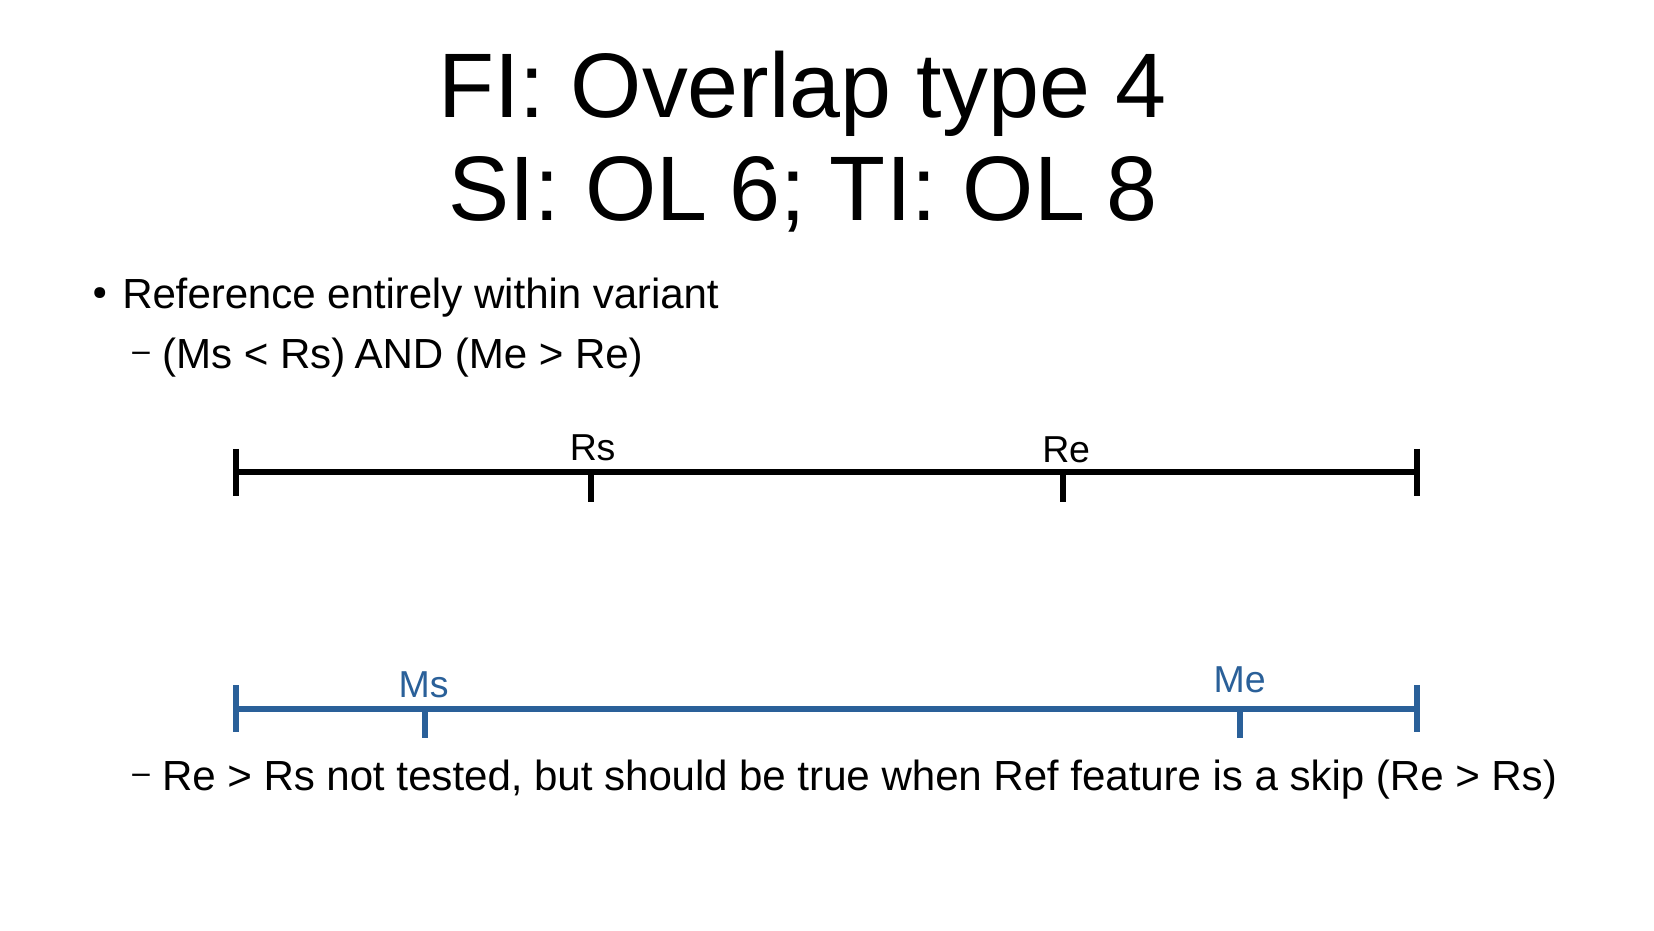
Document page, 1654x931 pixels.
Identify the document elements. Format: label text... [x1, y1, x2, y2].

text_box Re [1027, 420, 1134, 520]
title FI: Overlap type 4 SI: OL 6; TI: OL 8 [59, 34, 1548, 343]
text_box Me [1198, 651, 1306, 751]
text_box Rs [555, 419, 662, 519]
text_box Ms [383, 655, 491, 755]
list Reference entirely within variant (Ms < Rs) AND (Me > Re) Re > Rs not tested, but should be true when Ref feature is a skip (Re > Rs) [82, 270, 1571, 851]
